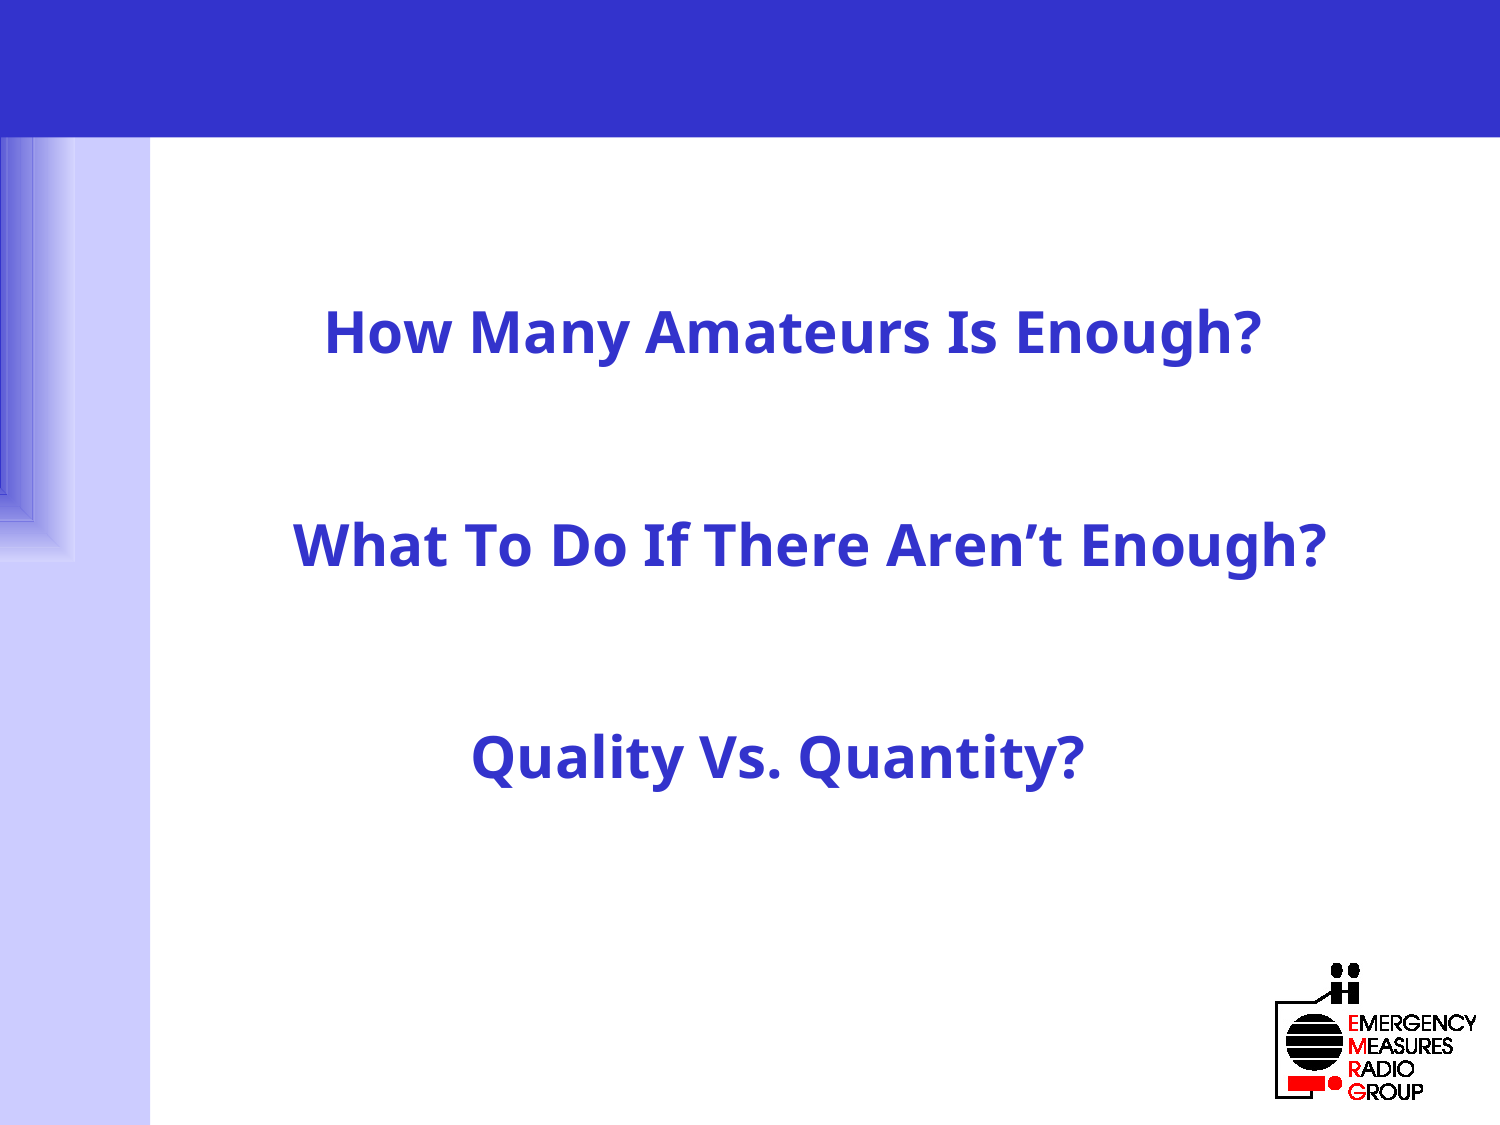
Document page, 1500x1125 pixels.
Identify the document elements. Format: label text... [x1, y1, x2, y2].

text_box How Many Amateurs Is Enough? [308, 287, 1277, 373]
text_box Quality Vs. Quantity? [455, 712, 1101, 798]
text_box What To Do If There Aren’t Enough? [279, 500, 1343, 586]
picture [1275, 963, 1476, 1100]
